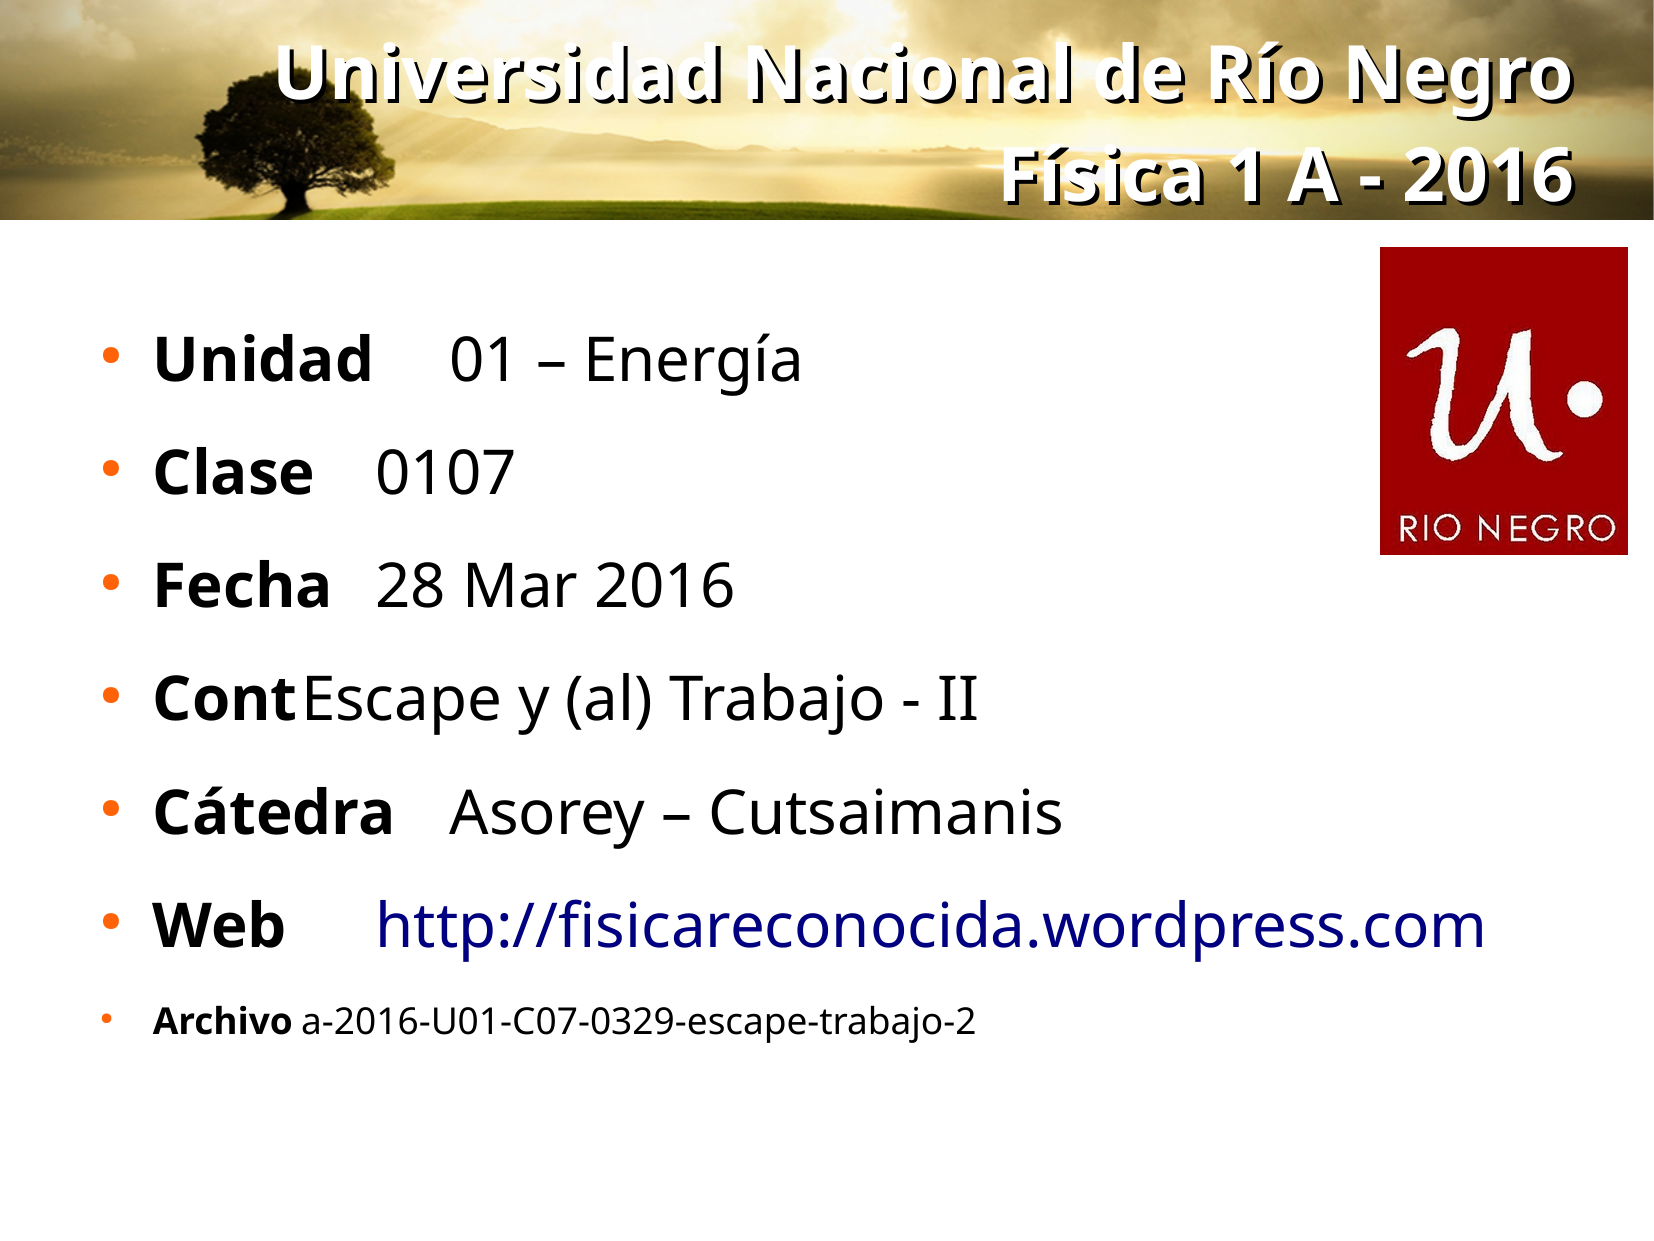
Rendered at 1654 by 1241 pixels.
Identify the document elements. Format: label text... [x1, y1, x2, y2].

list Unidad 01 – Energía Clase 0107 Fecha 28 Mar 2016 Cont Escape y (al) Trabajo - II Cátedra Asorey – Cutsaimanis Web http://fisicareconocida.wordpress.com Archivo a-2016-U01-C07-0329-escape-trabajo-2 [82, 315, 1571, 1126]
picture [0, 0, 1654, 220]
picture [1380, 247, 1628, 556]
title Universidad Nacional de Río Negro Física 1 A - 2016 [86, 2, 1576, 241]
